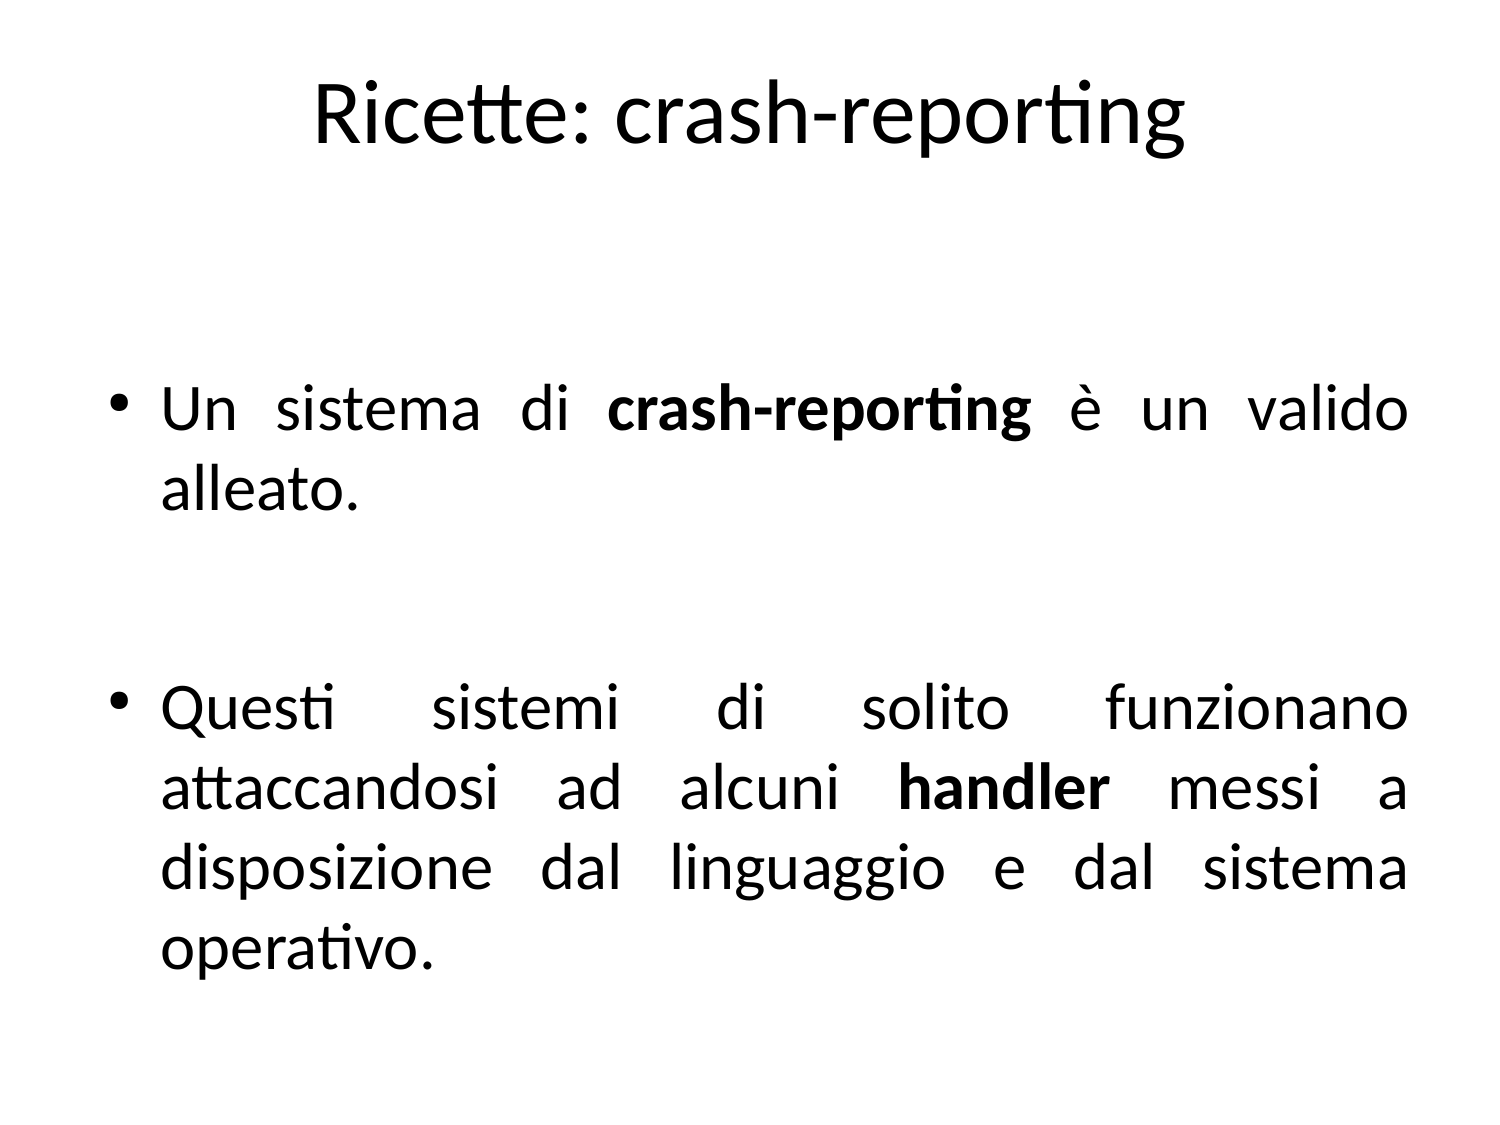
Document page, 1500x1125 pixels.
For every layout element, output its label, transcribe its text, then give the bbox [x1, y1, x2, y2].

list Un sistema di crash-reporting è un valido alleato. Questi sistemi di solito funzionano attaccandosi ad alcuni handler messi a disposizione dal linguaggio e dal sistema operativo. [74, 247, 1425, 990]
title Ricette: crash-reporting [74, 44, 1425, 233]
